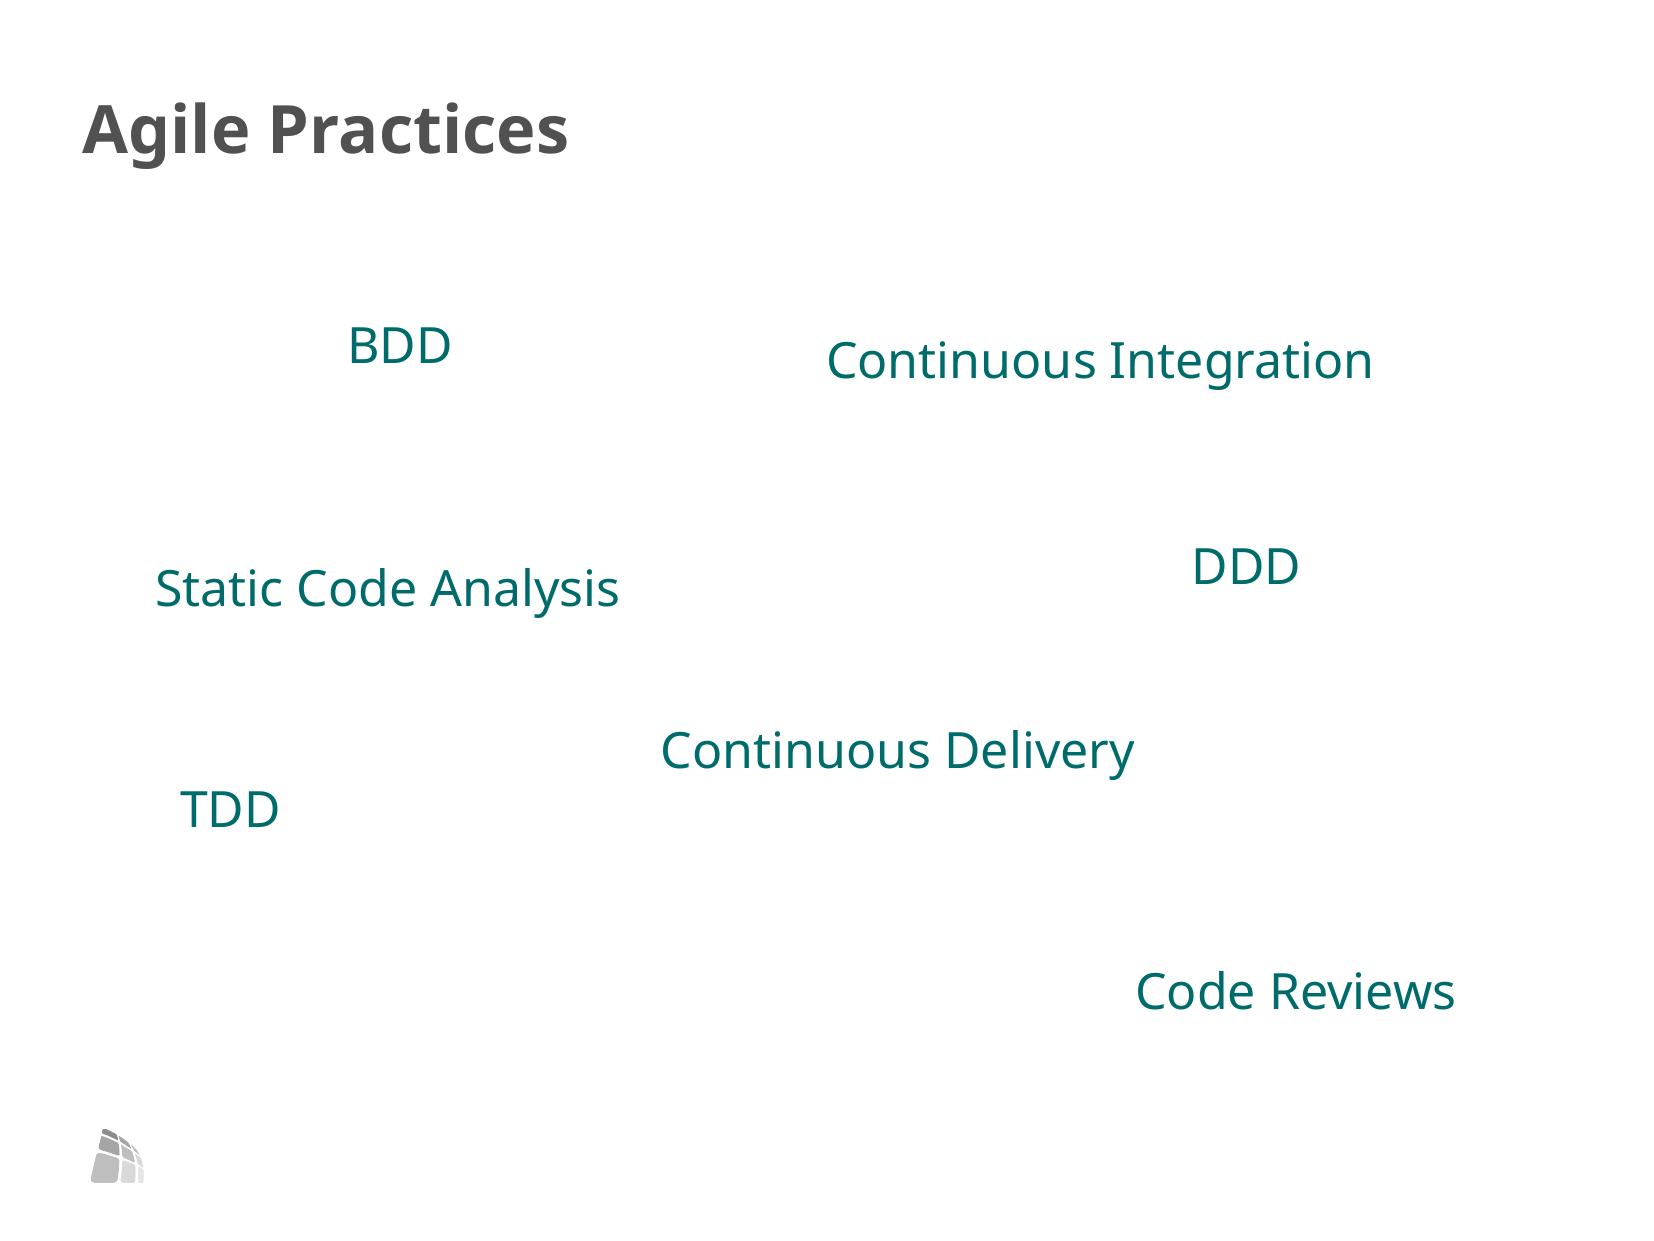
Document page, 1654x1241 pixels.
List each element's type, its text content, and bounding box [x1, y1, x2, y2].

text_box Continuous Integration [796, 313, 1390, 404]
text_box DDD [1162, 519, 1317, 610]
text_box TDD [150, 762, 296, 853]
text_box BDD [317, 299, 468, 389]
text_box Code Reviews [1105, 944, 1472, 1035]
text_box Continuous Delivery [631, 703, 1151, 794]
text_box Static Code Analysis [125, 541, 637, 631]
picture [82, 1129, 144, 1183]
title Agile Practices [82, 82, 1571, 213]
